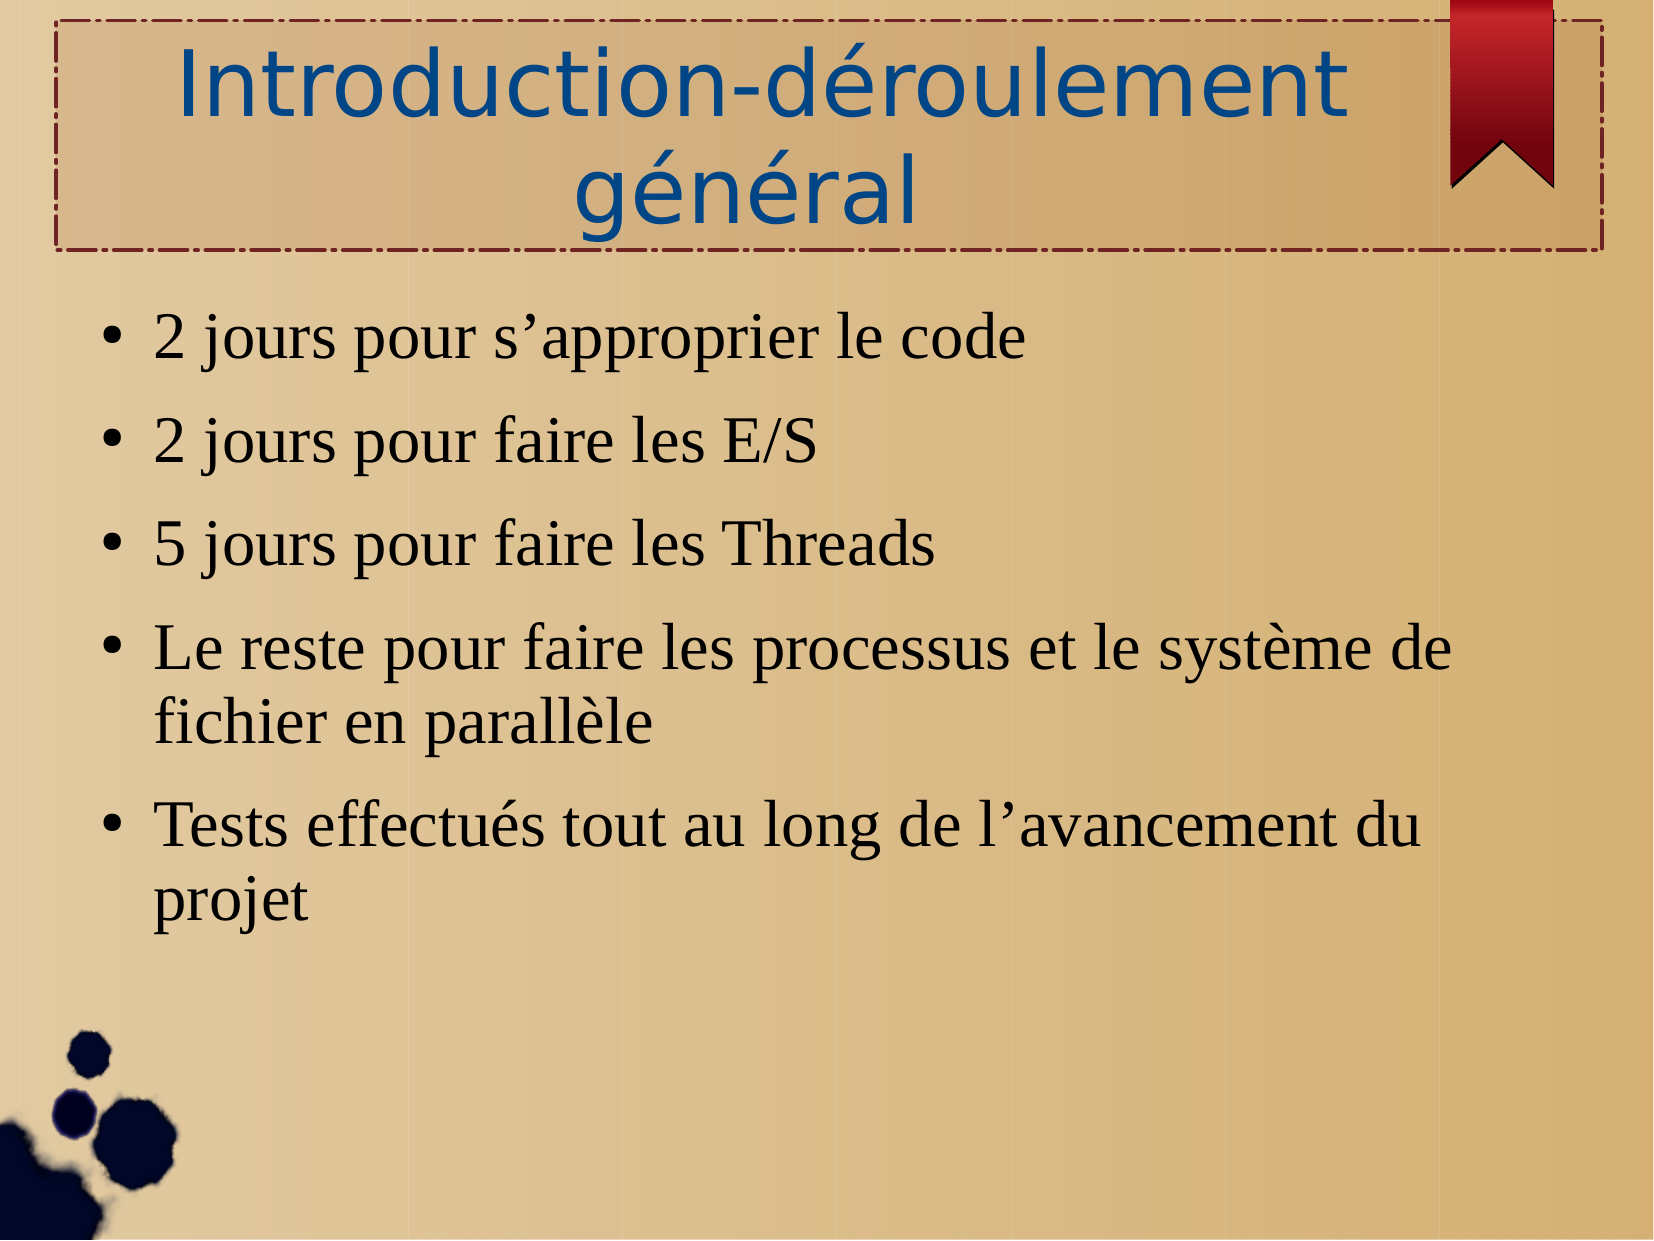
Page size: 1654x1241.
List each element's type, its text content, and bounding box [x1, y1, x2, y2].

list 2 jours pour s’approprier le code 2 jours pour faire les E/S 5 jours pour faire les Threads Le reste pour faire les processus et le système de fichier en parallèle Tests effectués tout au long de l’avancement du projet [82, 299, 1571, 1019]
title Introduction-déroulement général [82, 30, 1412, 245]
